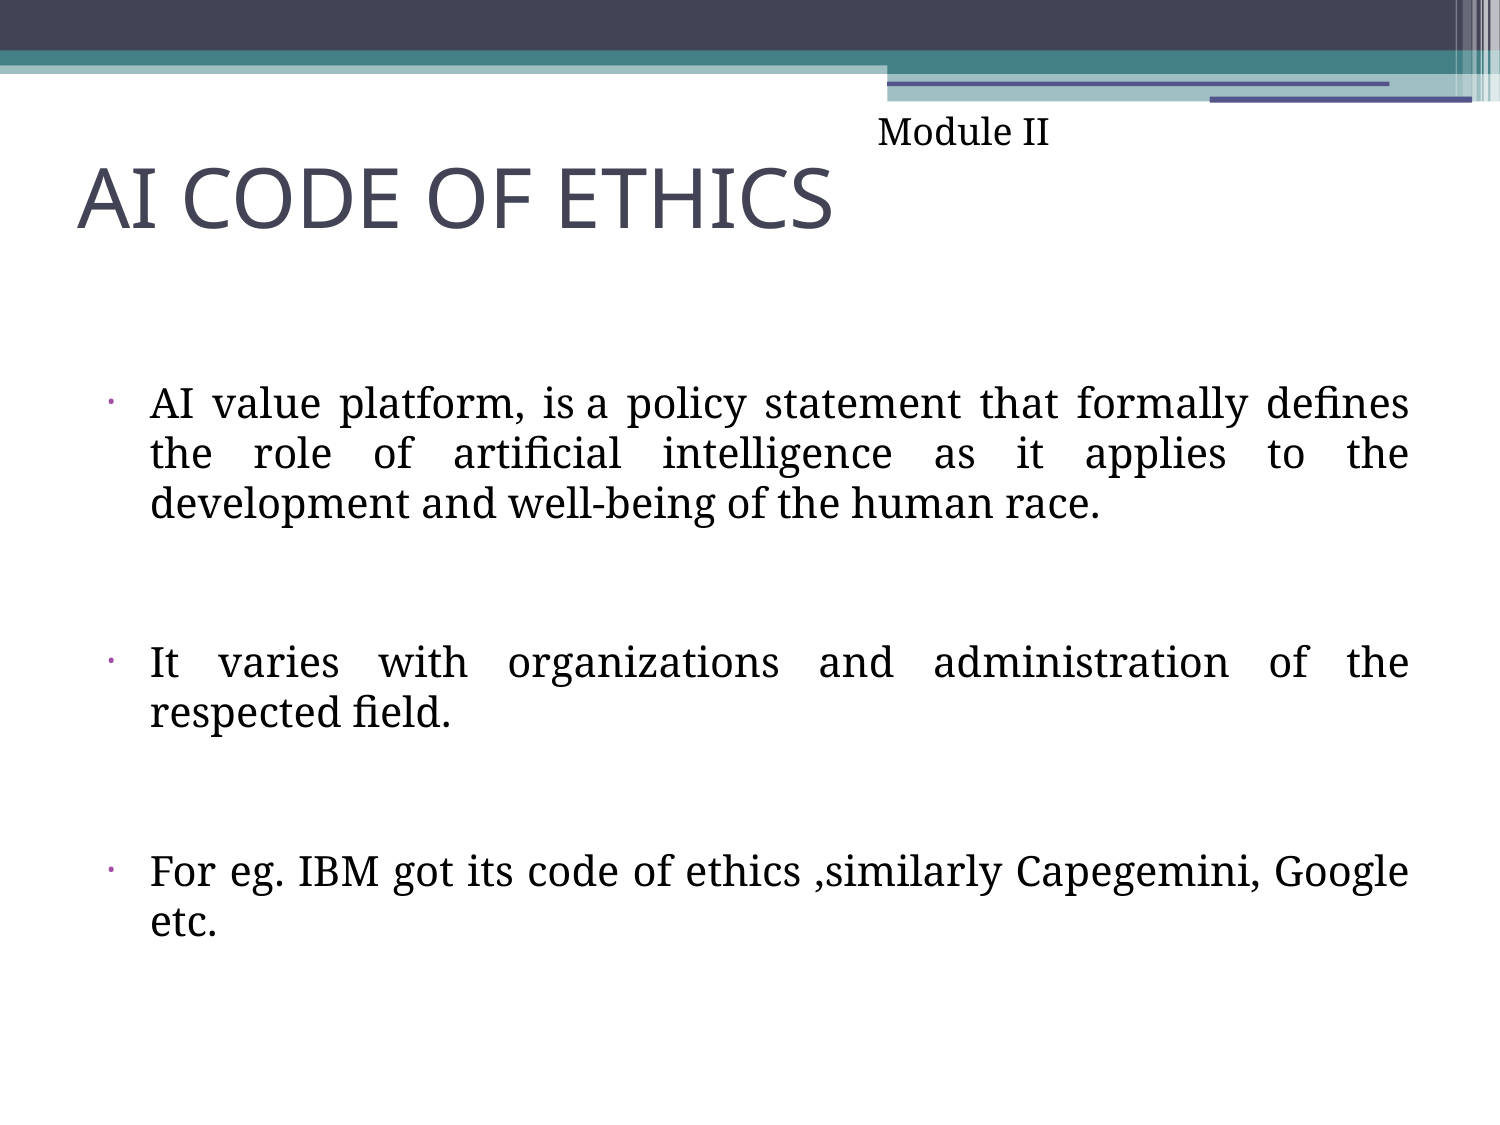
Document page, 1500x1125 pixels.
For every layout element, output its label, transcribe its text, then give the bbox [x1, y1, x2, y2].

list AI value platform, is a policy statement that formally defines the role of artificial intelligence as it applies to the development and well-being of the human race. It varies with organizations and administration of the respected field. For eg. IBM got its code of ethics ,similarly Capegemini, Google etc. [75, 368, 1425, 1079]
title AI CODE OF ETHICS [62, 137, 1413, 313]
footer Module II [862, 100, 1080, 176]
